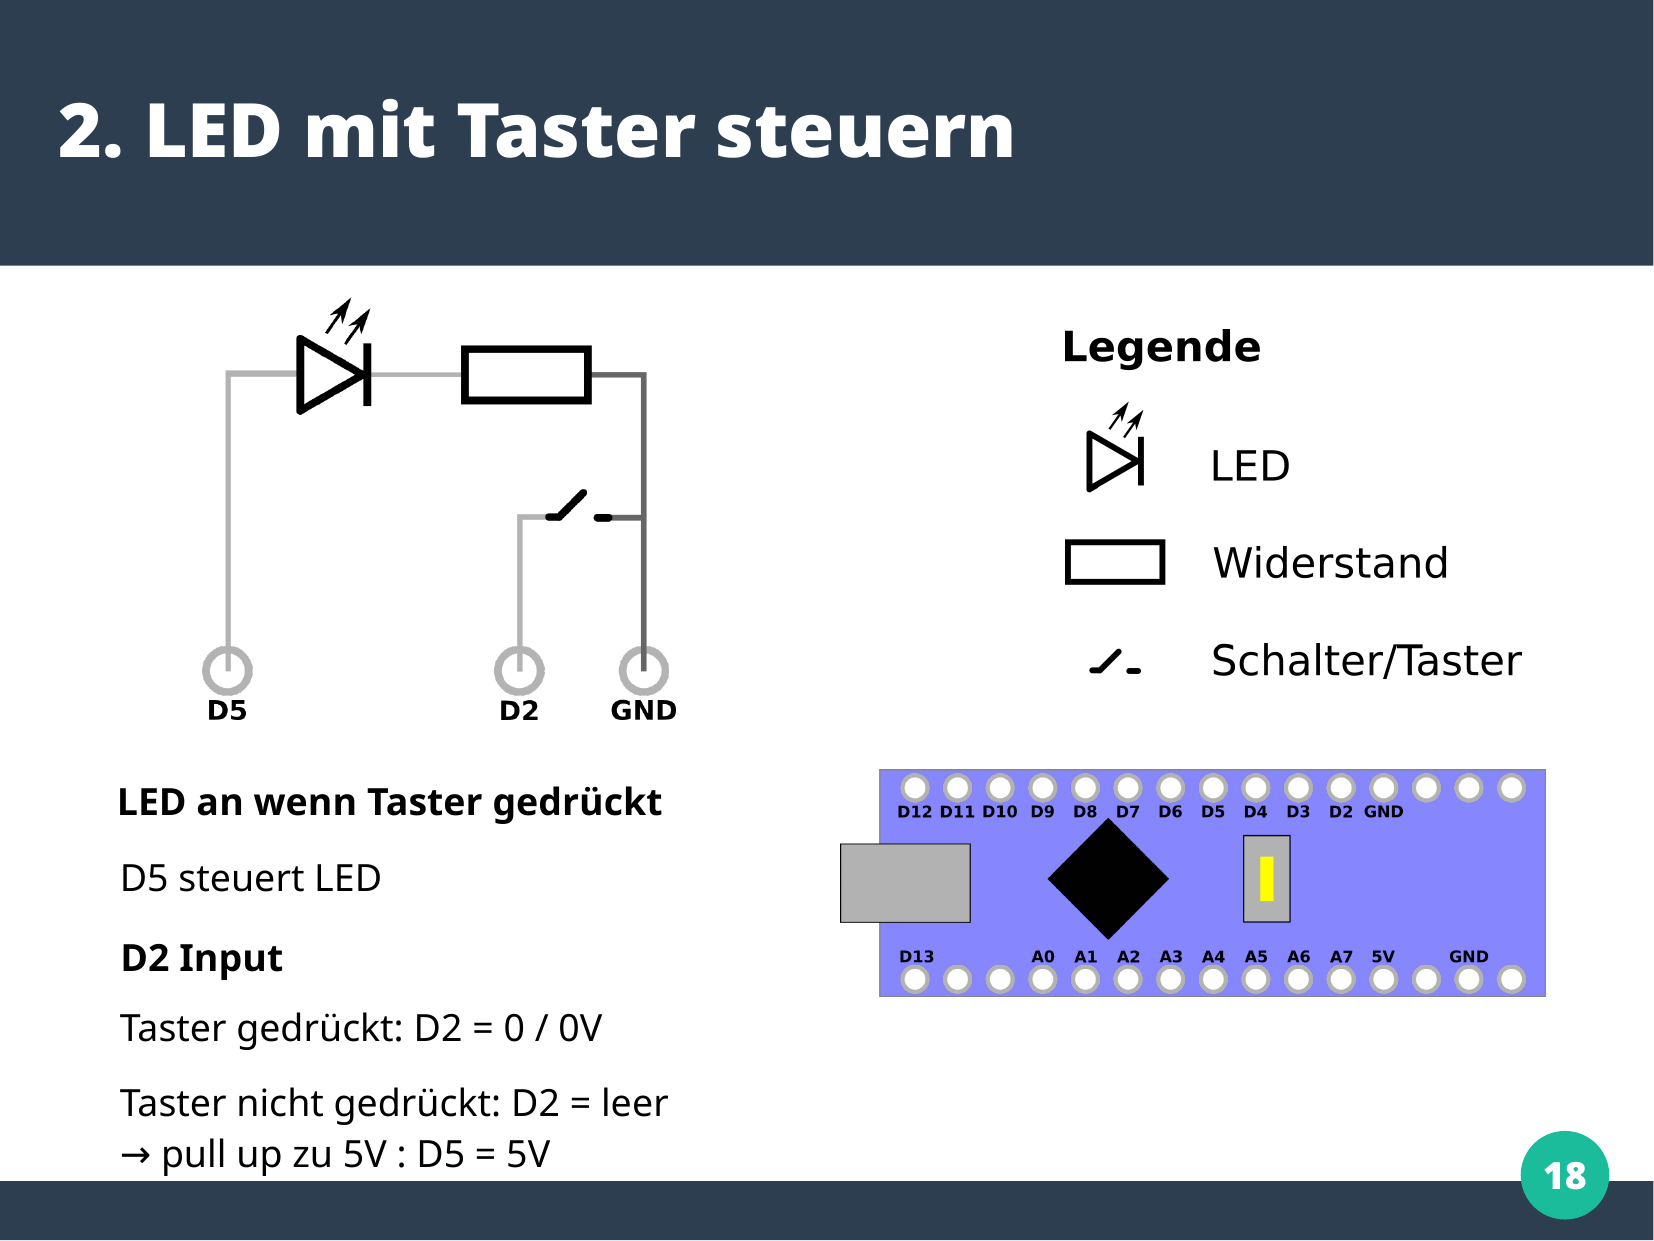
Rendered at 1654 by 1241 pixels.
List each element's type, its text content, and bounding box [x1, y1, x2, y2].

title 2. LED mit Taster steuern [59, 49, 1595, 207]
picture [840, 329, 1546, 997]
text_box D2 Input [105, 924, 318, 983]
picture [202, 297, 676, 721]
text_box D5 steuert LED [105, 844, 420, 903]
text_box LED an wenn Taster gedrückt [102, 767, 751, 827]
text_box Taster gedrückt: D2 = 0 / 0V [105, 994, 669, 1053]
text_box Taster nicht gedrückt: D2 = leer → pull up zu 5V : D5 = 5V [105, 1069, 737, 1172]
